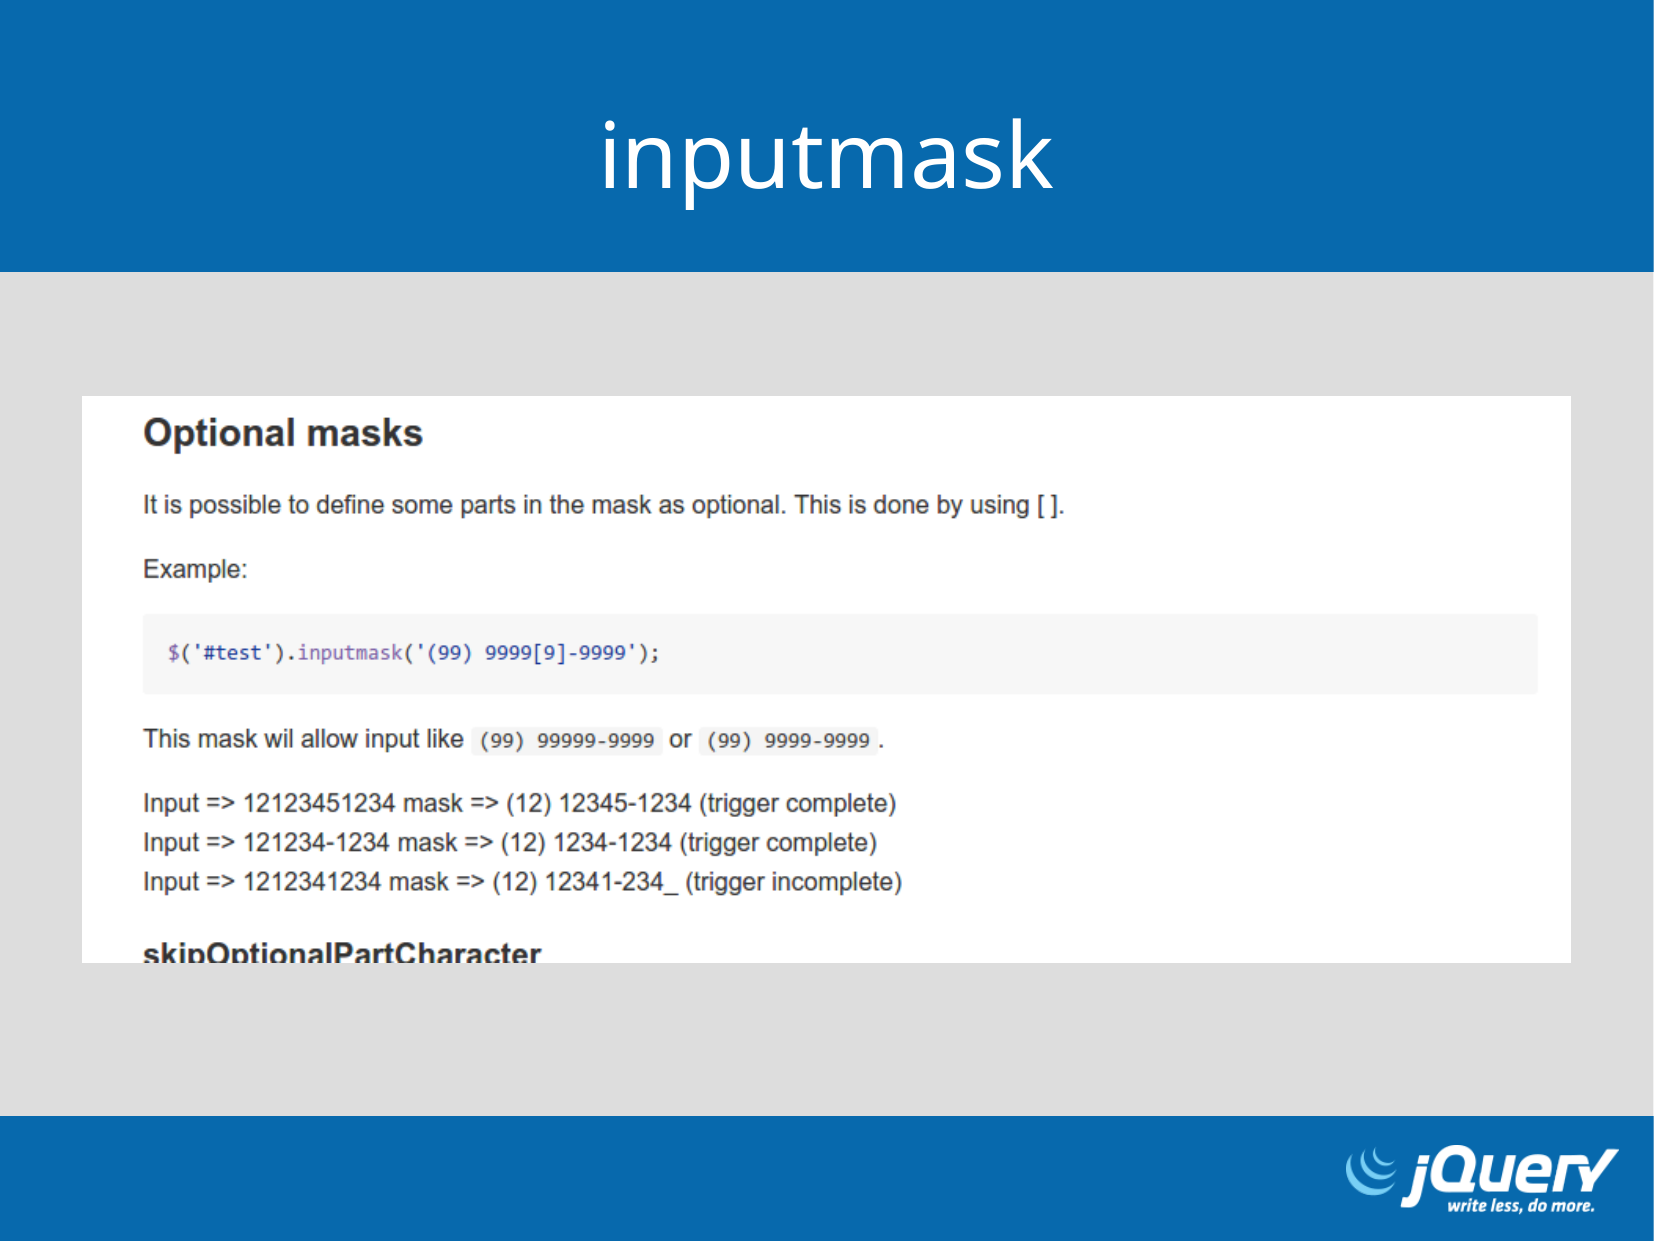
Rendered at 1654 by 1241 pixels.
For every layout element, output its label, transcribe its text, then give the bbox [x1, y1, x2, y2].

picture [0, 0, 1654, 272]
picture [82, 396, 1571, 964]
title inputmask [82, 49, 1571, 257]
picture [0, 1116, 1654, 1241]
